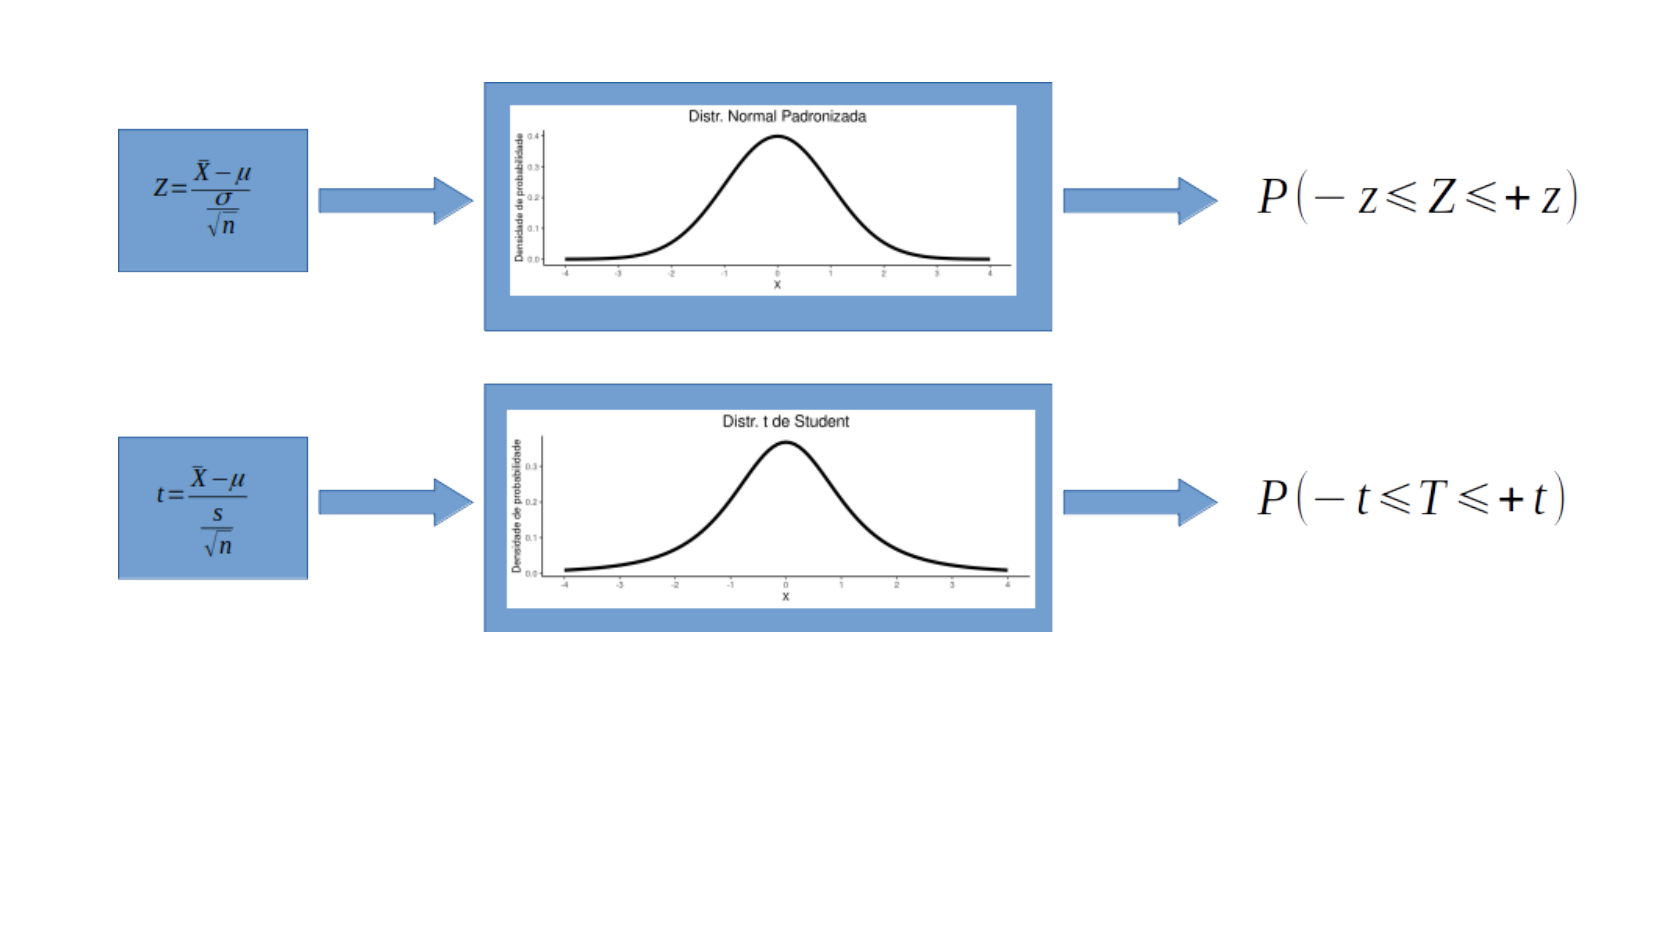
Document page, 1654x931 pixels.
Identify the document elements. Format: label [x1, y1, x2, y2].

picture [118, 82, 1595, 632]
